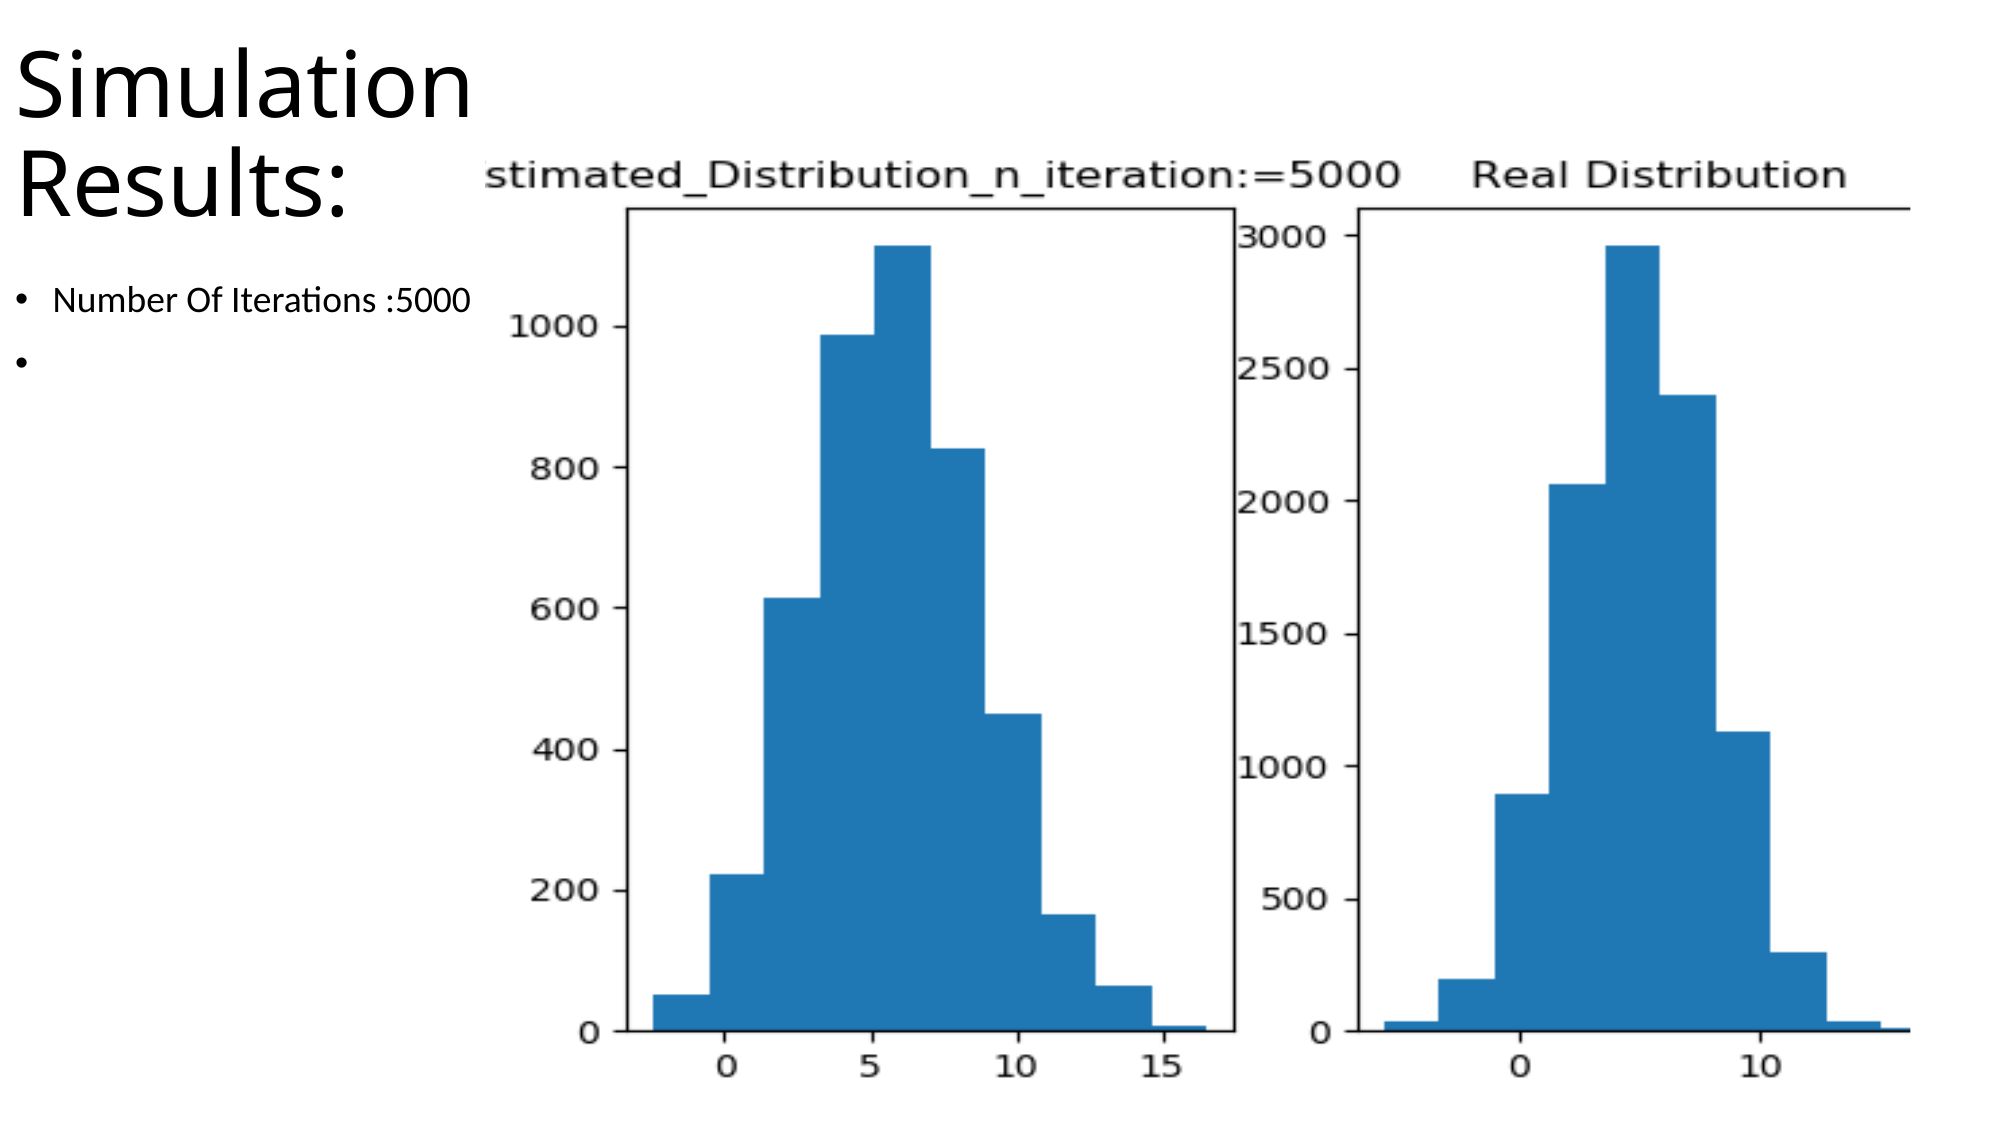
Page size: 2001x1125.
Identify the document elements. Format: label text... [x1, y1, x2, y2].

title Simulation Results: [0, 0, 600, 272]
picture [485, 79, 1911, 1125]
list Number Of Iterations :5000 [0, 272, 485, 1022]
